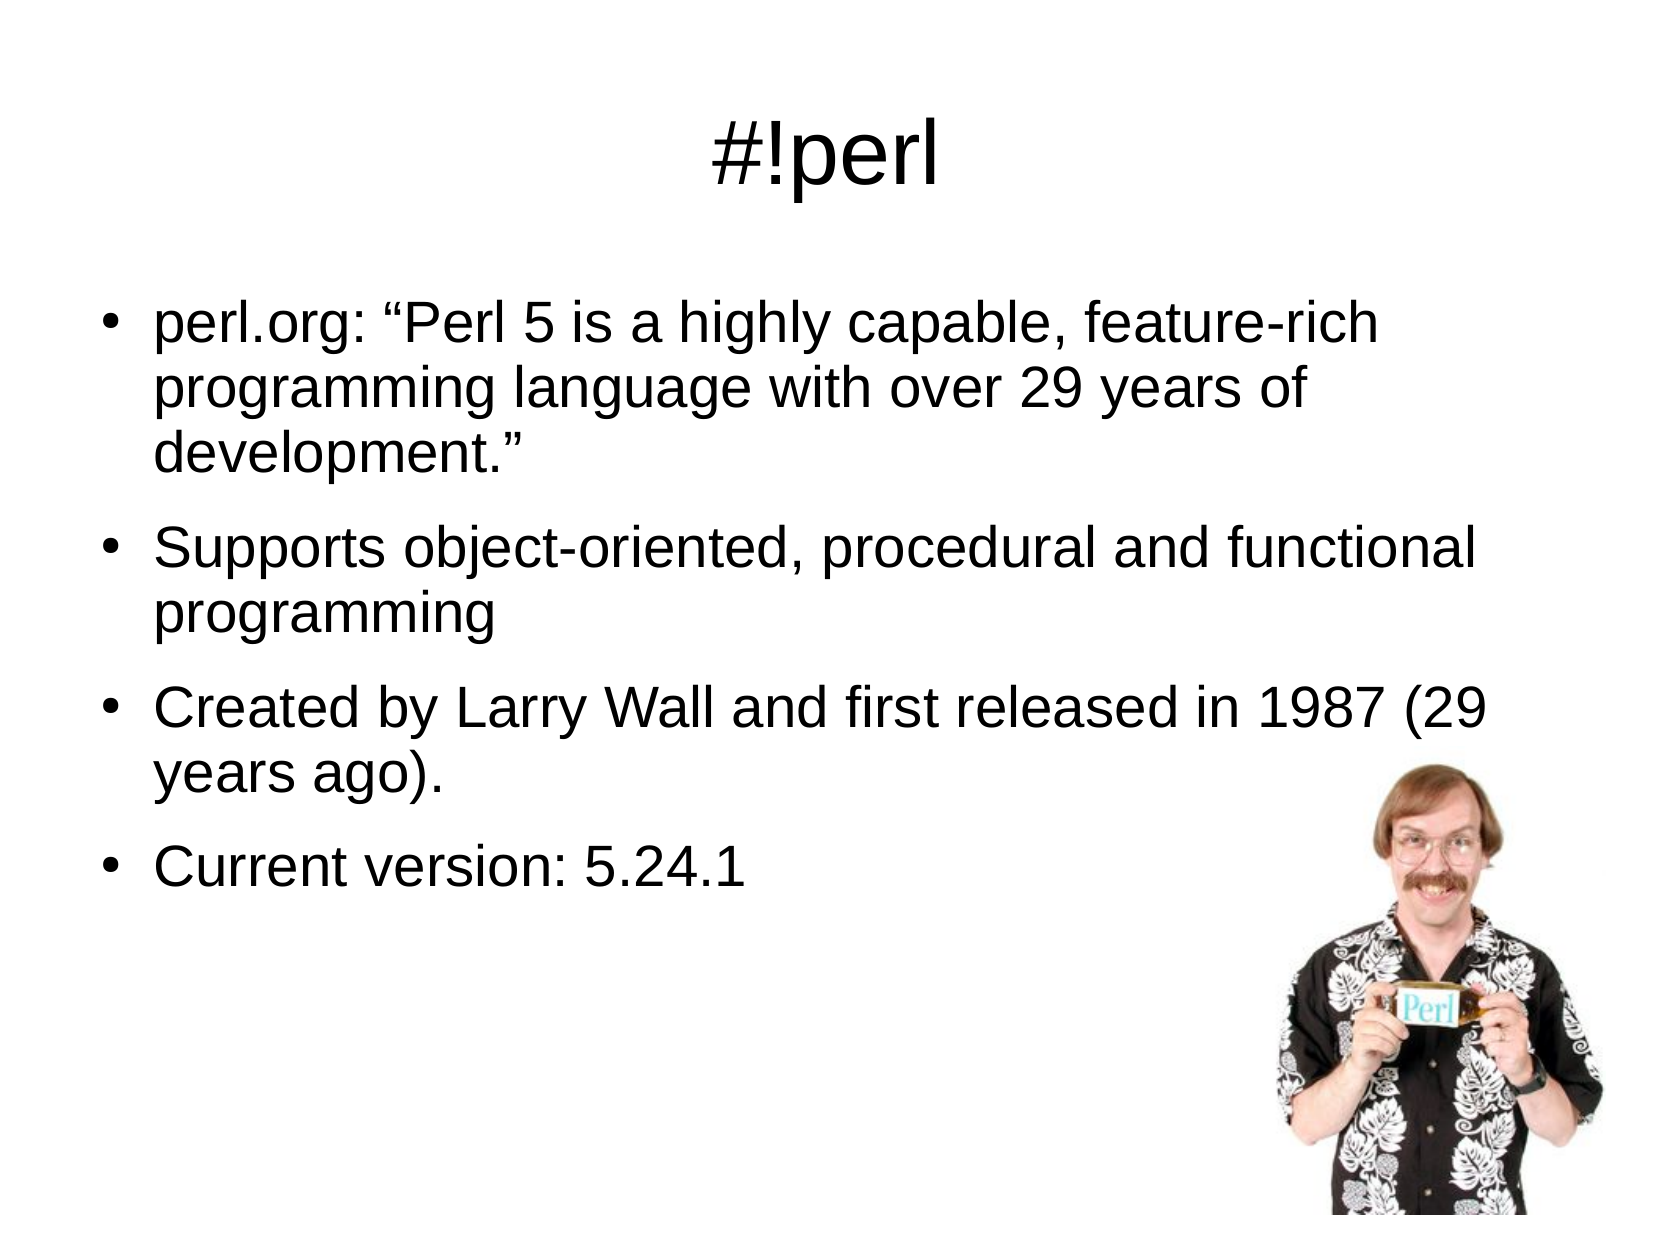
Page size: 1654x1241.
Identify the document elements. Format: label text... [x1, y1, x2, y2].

picture [1264, 746, 1606, 1216]
list perl.org: “Perl 5 is a highly capable, feature-rich programming language with over 29 years of development.” Supports object-oriented, procedural and functional programming Created by Larry Wall and first released in 1987 (29 years ago). Current version: 5.24.1 [82, 290, 1571, 1010]
title #!perl [82, 49, 1571, 257]
